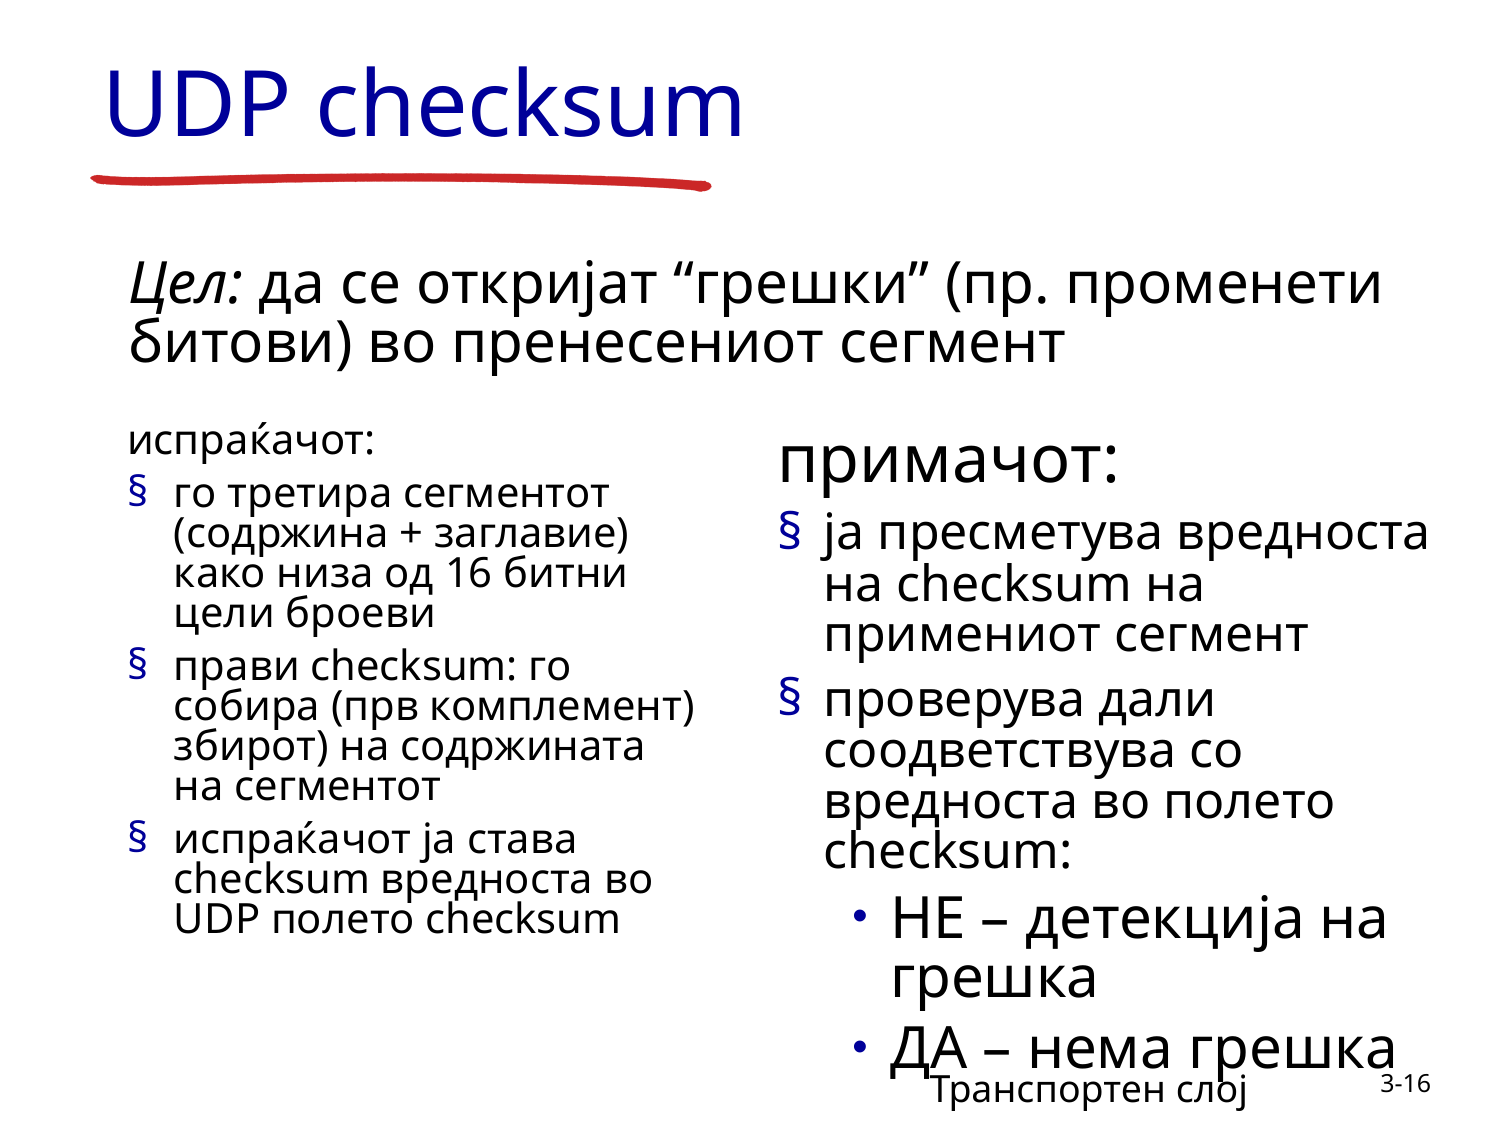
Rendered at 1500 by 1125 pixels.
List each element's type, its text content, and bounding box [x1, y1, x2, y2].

list примачот: ја пресметува вредноста на checksum на примениот сегмент проверува дали соодветствува со вредноста во полето checksum: НЕ – детекција на грешка ДА – нема грешка [762, 420, 1457, 955]
list испраќачот: го третира сегментот (содржина + заглавие) како низа од 16 битни цели броеви прави checksum: го собира (прв комплемент) збирот) на содржината на сегментот испраќачот ја става checksum вредноста во UDP полето checksum [112, 419, 713, 993]
footer Транспортен слој [914, 1057, 1390, 1105]
slide_number 3-<number> [1365, 1060, 1477, 1106]
title UDP checksum [87, 37, 1363, 225]
picture [87, 168, 718, 197]
text_box Цел: да се откријат “грешки” (пр. променети битови) во пренесениот сегмент [114, 248, 1414, 388]
